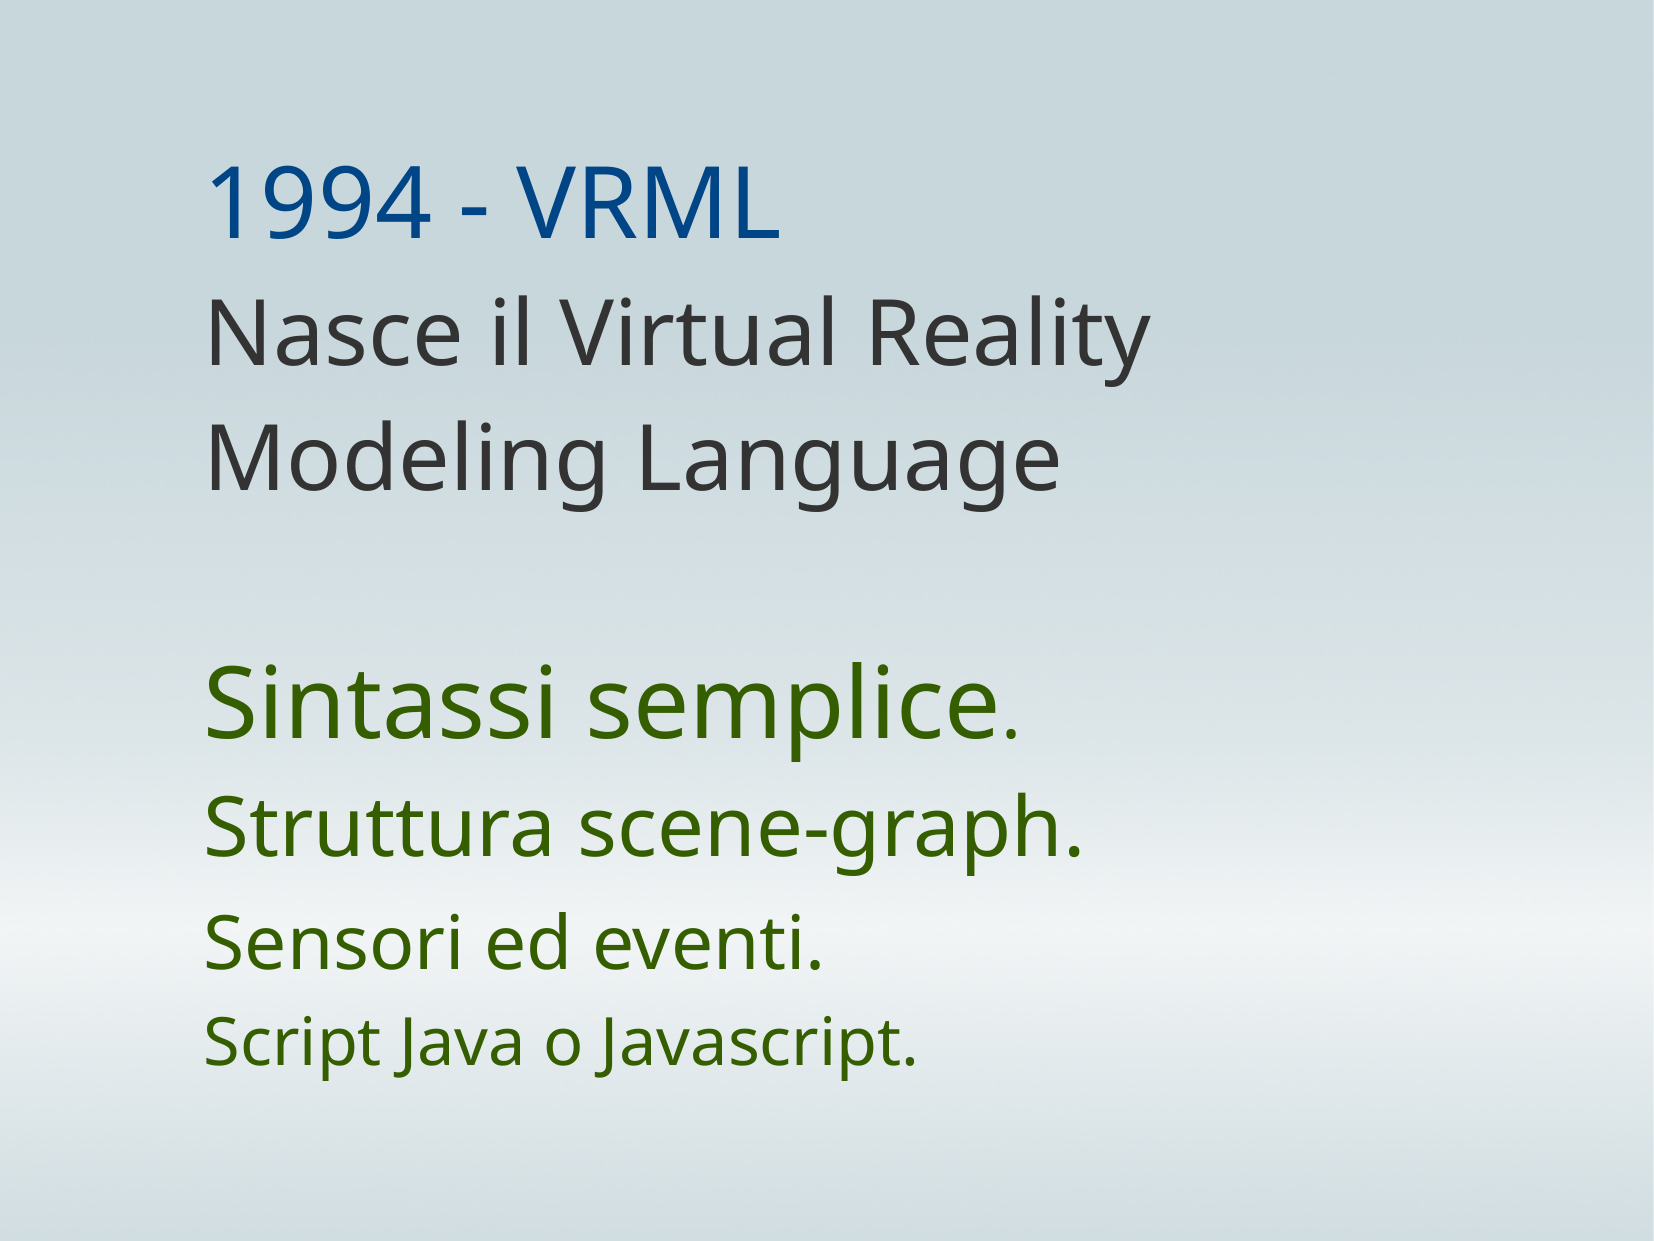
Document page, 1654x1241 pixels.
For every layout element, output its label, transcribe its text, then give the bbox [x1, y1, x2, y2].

picture [0, 0, 1654, 1241]
text_box 1994 - VRML Nasce il Virtual Reality Modeling Language Sintassi semplice. Struttura scene-graph. Sensori ed eventi. Script Java o Javascript. [188, 123, 1465, 1117]
